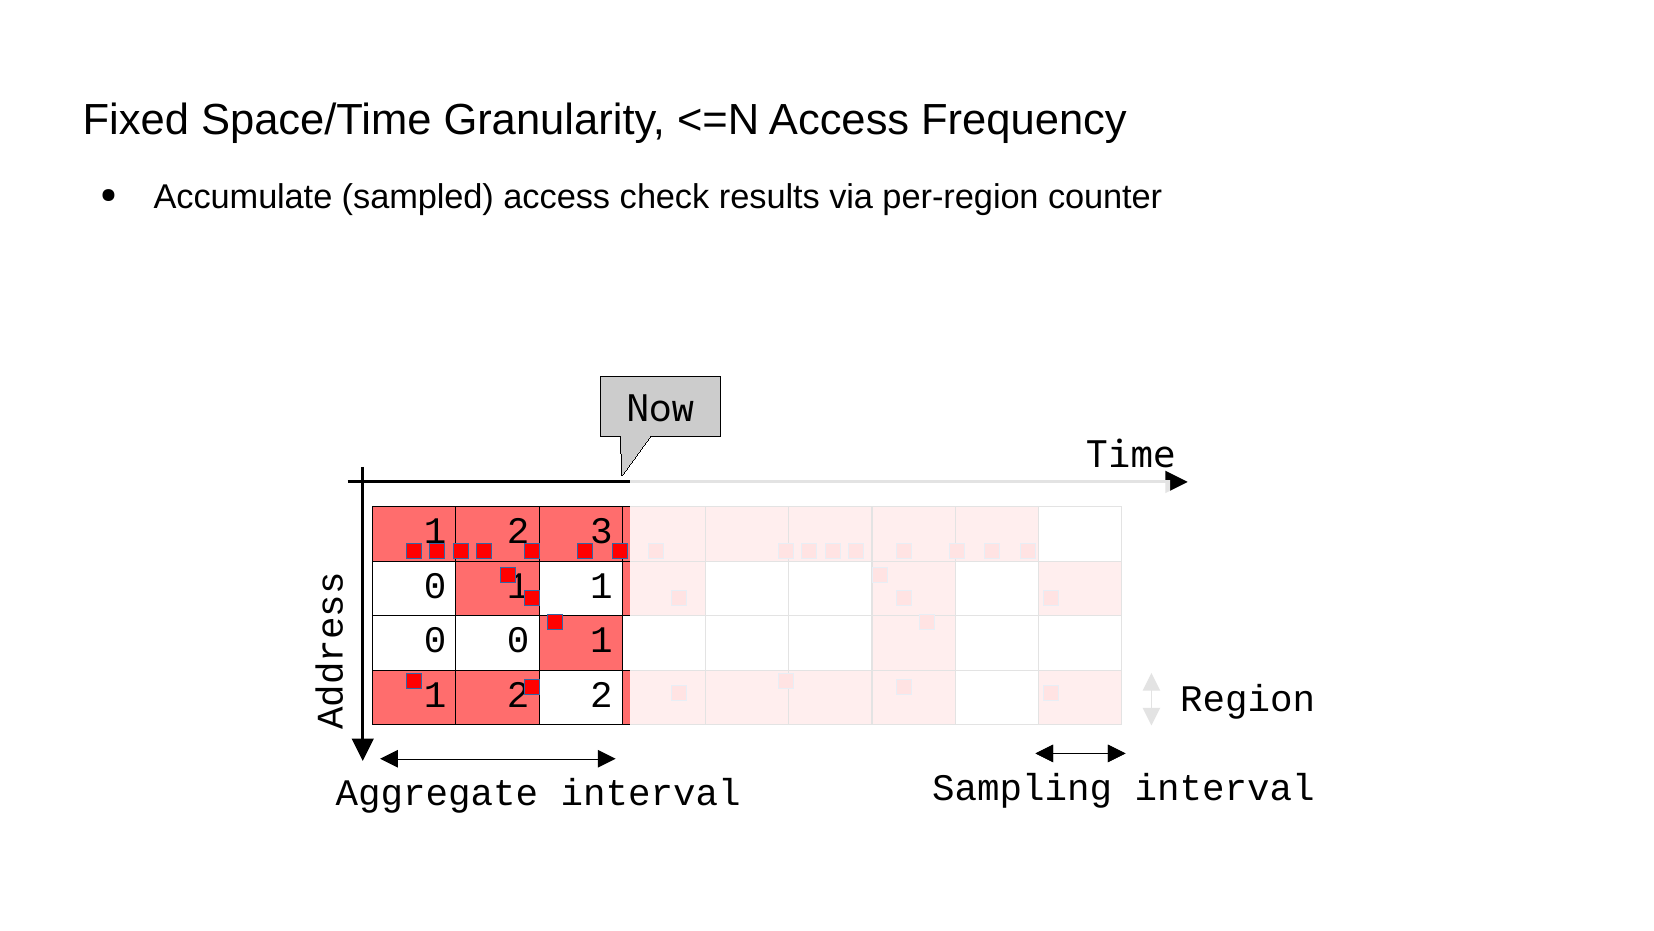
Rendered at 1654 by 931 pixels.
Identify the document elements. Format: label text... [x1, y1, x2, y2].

text_box [524, 543, 540, 559]
text_box [500, 567, 516, 583]
text_box [429, 543, 445, 559]
list Accumulate (sampled) access check results via per-region counter [82, 177, 1571, 833]
text_box [612, 543, 628, 559]
table_cell [623, 616, 630, 670]
table_cell 2 [540, 671, 622, 724]
text_box [406, 543, 422, 559]
table_cell 2 [456, 671, 539, 724]
text_box [406, 673, 422, 689]
table_header 1 [373, 507, 455, 561]
table_cell 1 [540, 616, 622, 670]
table_cell [623, 562, 630, 615]
text_box [577, 543, 593, 559]
table_cell 0 [456, 616, 539, 670]
text_box Now [600, 376, 721, 476]
table_header 3 [540, 507, 622, 561]
table_cell 1 [540, 562, 622, 615]
text_box [524, 590, 540, 606]
text_box [524, 679, 540, 695]
text_box [476, 543, 492, 559]
text_box Aggregate interval [320, 766, 756, 825]
table_cell 0 [404, 616, 455, 670]
text_box [630, 480, 1171, 736]
text_box Region [1171, 672, 1331, 731]
table_header [623, 507, 630, 561]
text_box Sampling interval [917, 761, 1330, 819]
title Fixed Space/Time Granularity, <=N Access Frequency [82, 81, 1571, 157]
text_box [453, 543, 469, 559]
text_box [547, 614, 563, 630]
table_cell [623, 671, 630, 724]
text_box Address [304, 539, 404, 745]
table_cell 1 [404, 671, 455, 724]
table_header 2 [456, 507, 539, 561]
table_cell 1 [456, 562, 539, 615]
table_cell 0 [404, 562, 455, 615]
text_box Time [1070, 419, 1191, 486]
